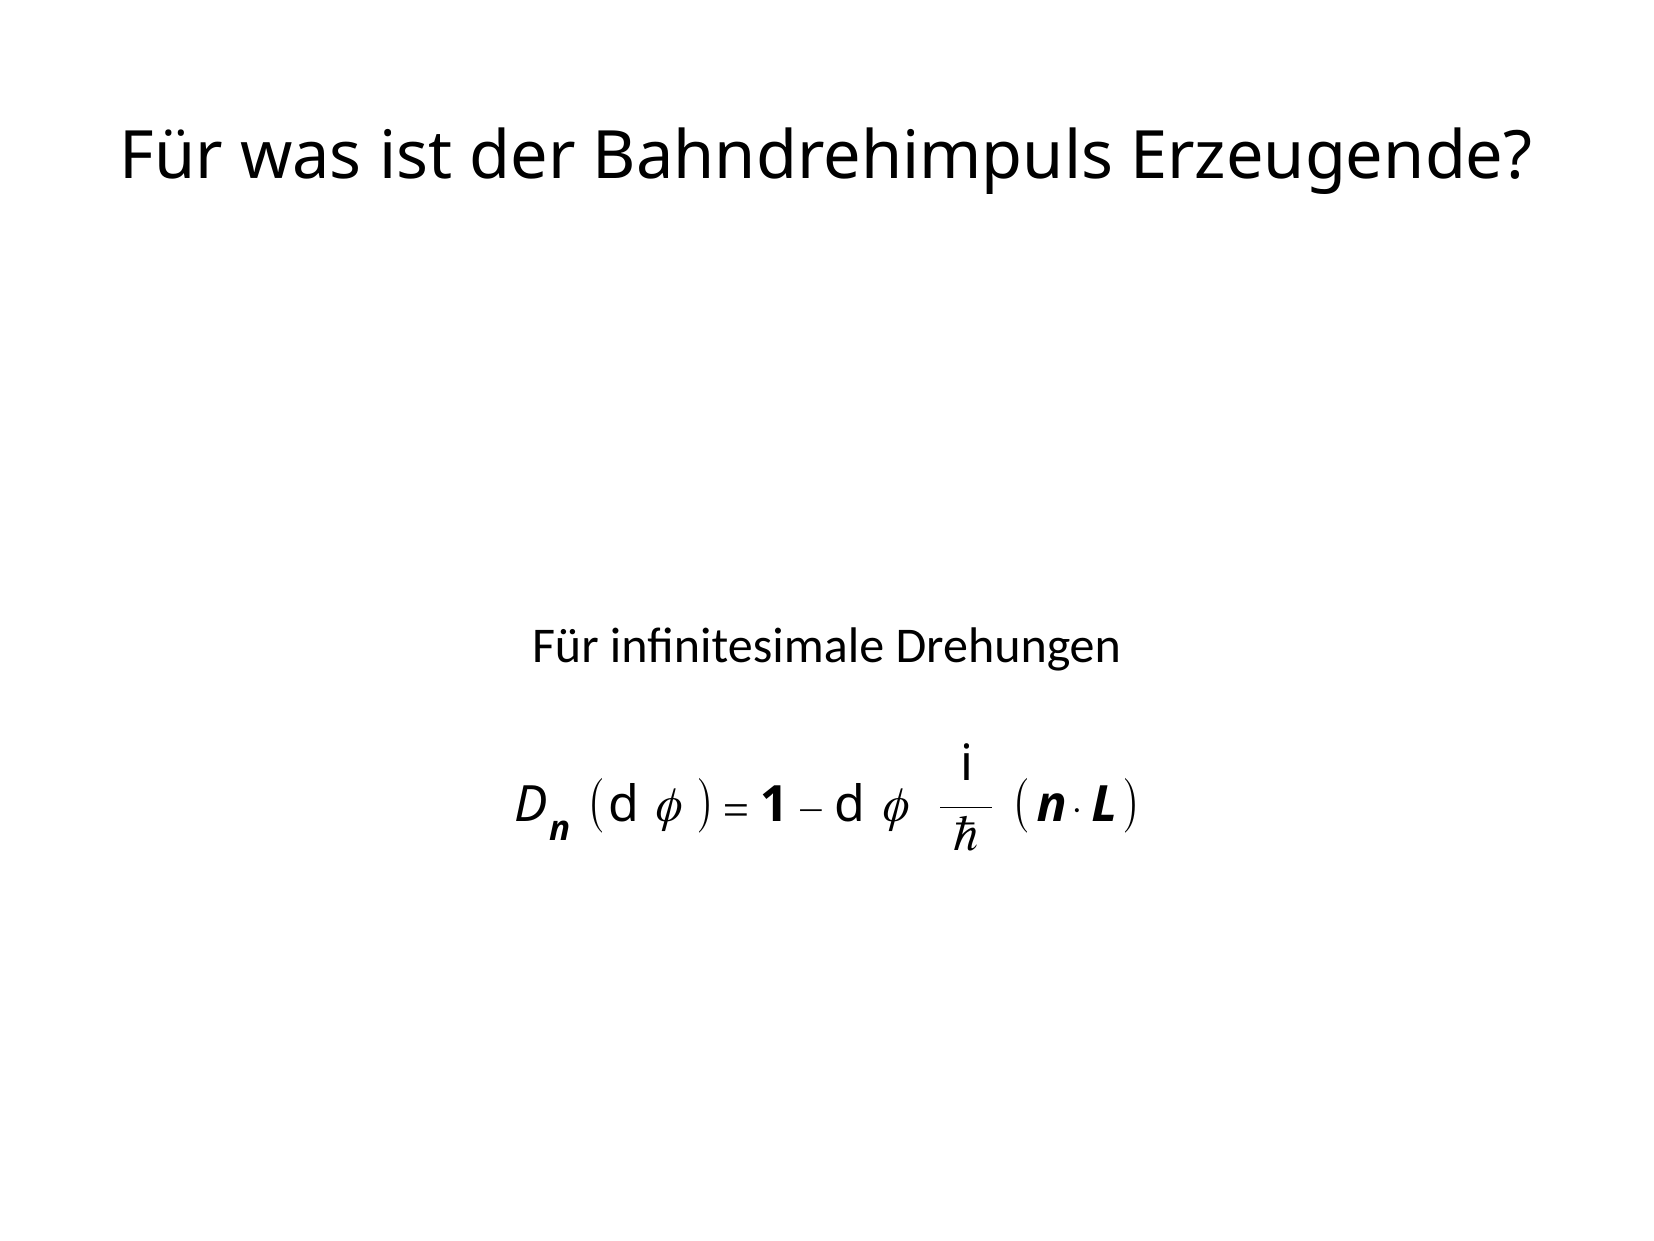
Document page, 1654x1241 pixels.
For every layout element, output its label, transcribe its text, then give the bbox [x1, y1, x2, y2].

subtitle Für infinitesimale Drehungen [82, 290, 1571, 1010]
chart [508, 733, 1145, 861]
title Für was ist der Bahndrehimpuls Erzeugende? [82, 49, 1571, 257]
